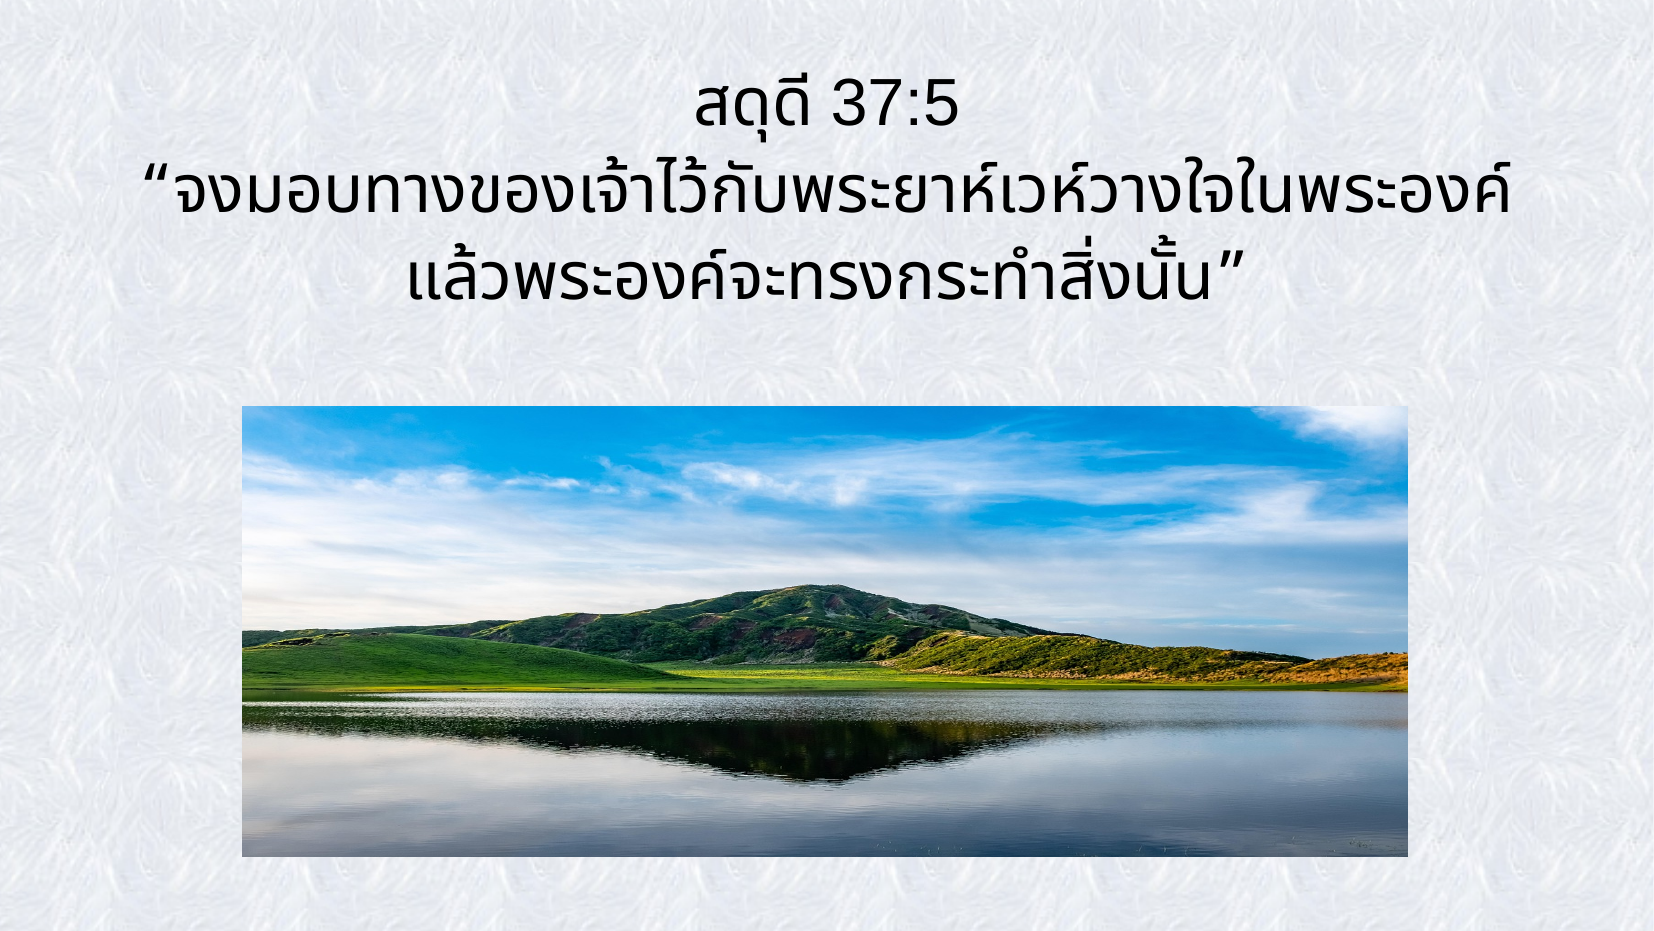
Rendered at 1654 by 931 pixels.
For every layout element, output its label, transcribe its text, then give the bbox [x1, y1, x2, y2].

subtitle สดุดี 37:5 “จงมอบทางของเจ้าไว้กับพระยาห์เวห์วางใจในพระองค์ แล้วพระองค์จะทรงกระทำสิ่งนั้น” [82, 45, 1571, 346]
picture [0, 0, 1654, 931]
